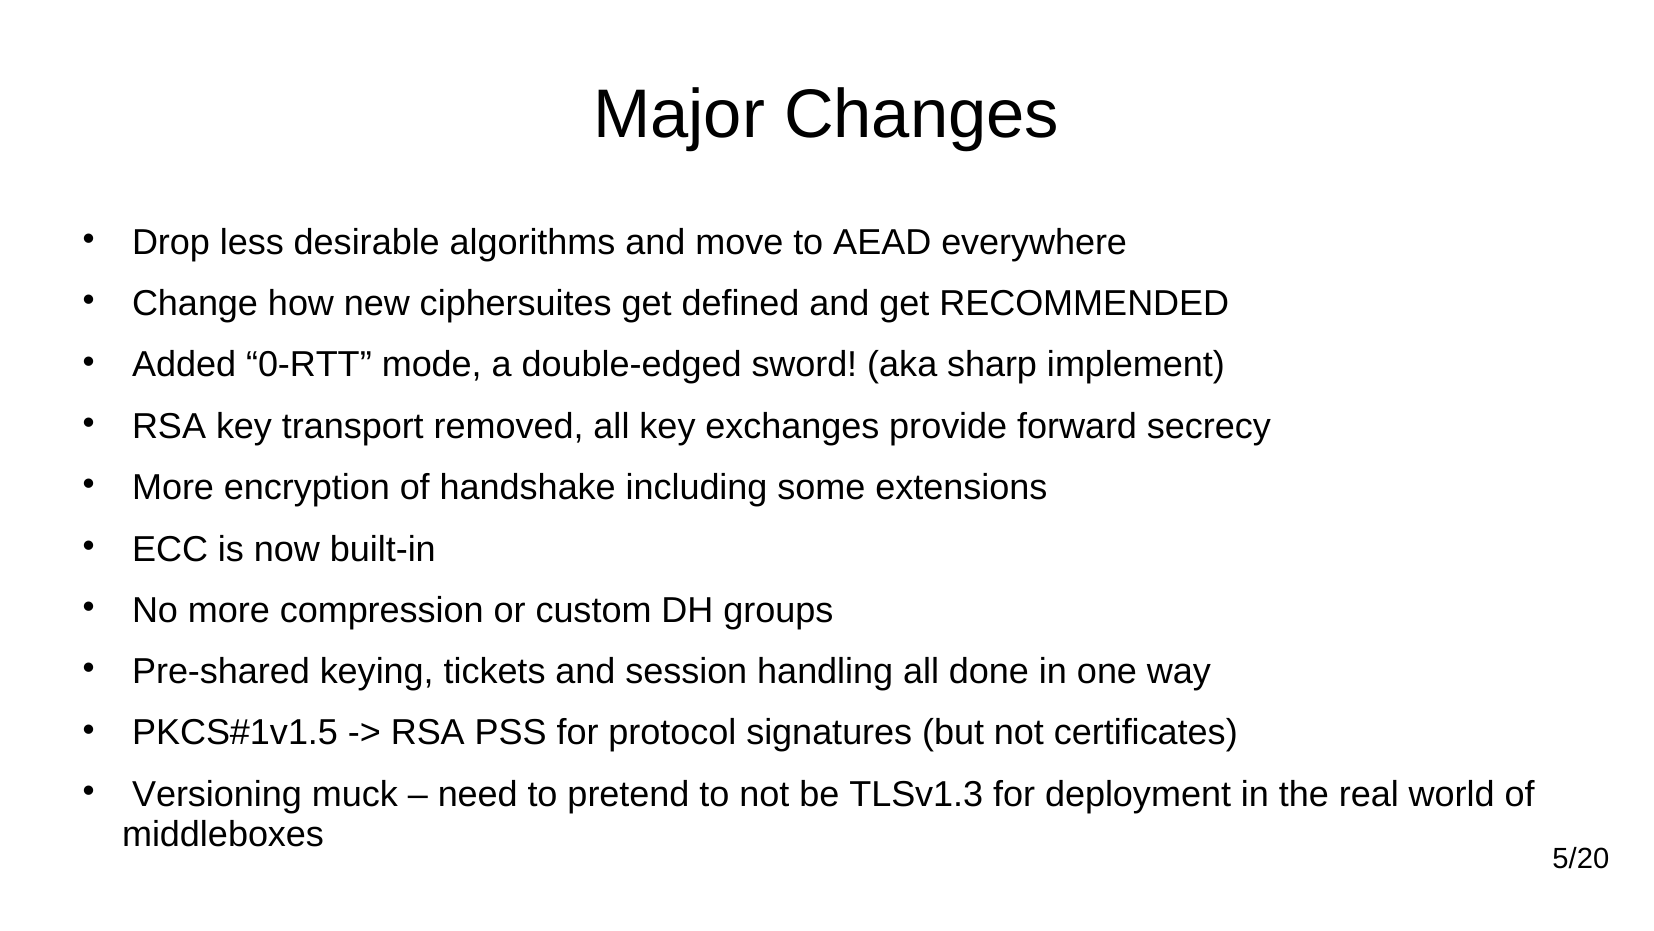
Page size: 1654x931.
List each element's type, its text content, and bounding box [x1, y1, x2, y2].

title Major Changes [82, 37, 1571, 193]
list Drop less desirable algorithms and move to AEAD everywhere Change how new ciphersuites get defined and get RECOMMENDED Added “0-RTT” mode, a double-edged sword! (aka sharp implement) RSA key transport removed, all key exchanges provide forward secrecy More encryption of handshake including some extensions ECC is now built-in No more compression or custom DH groups Pre-shared keying, tickets and session handling all done in one way PKCS#1v1.5 -> RSA PSS for protocol signatures (but not certificates) Versioning muck – need to pretend to not be TLSv1.3 for deployment in the real world of middleboxes [82, 217, 1571, 864]
